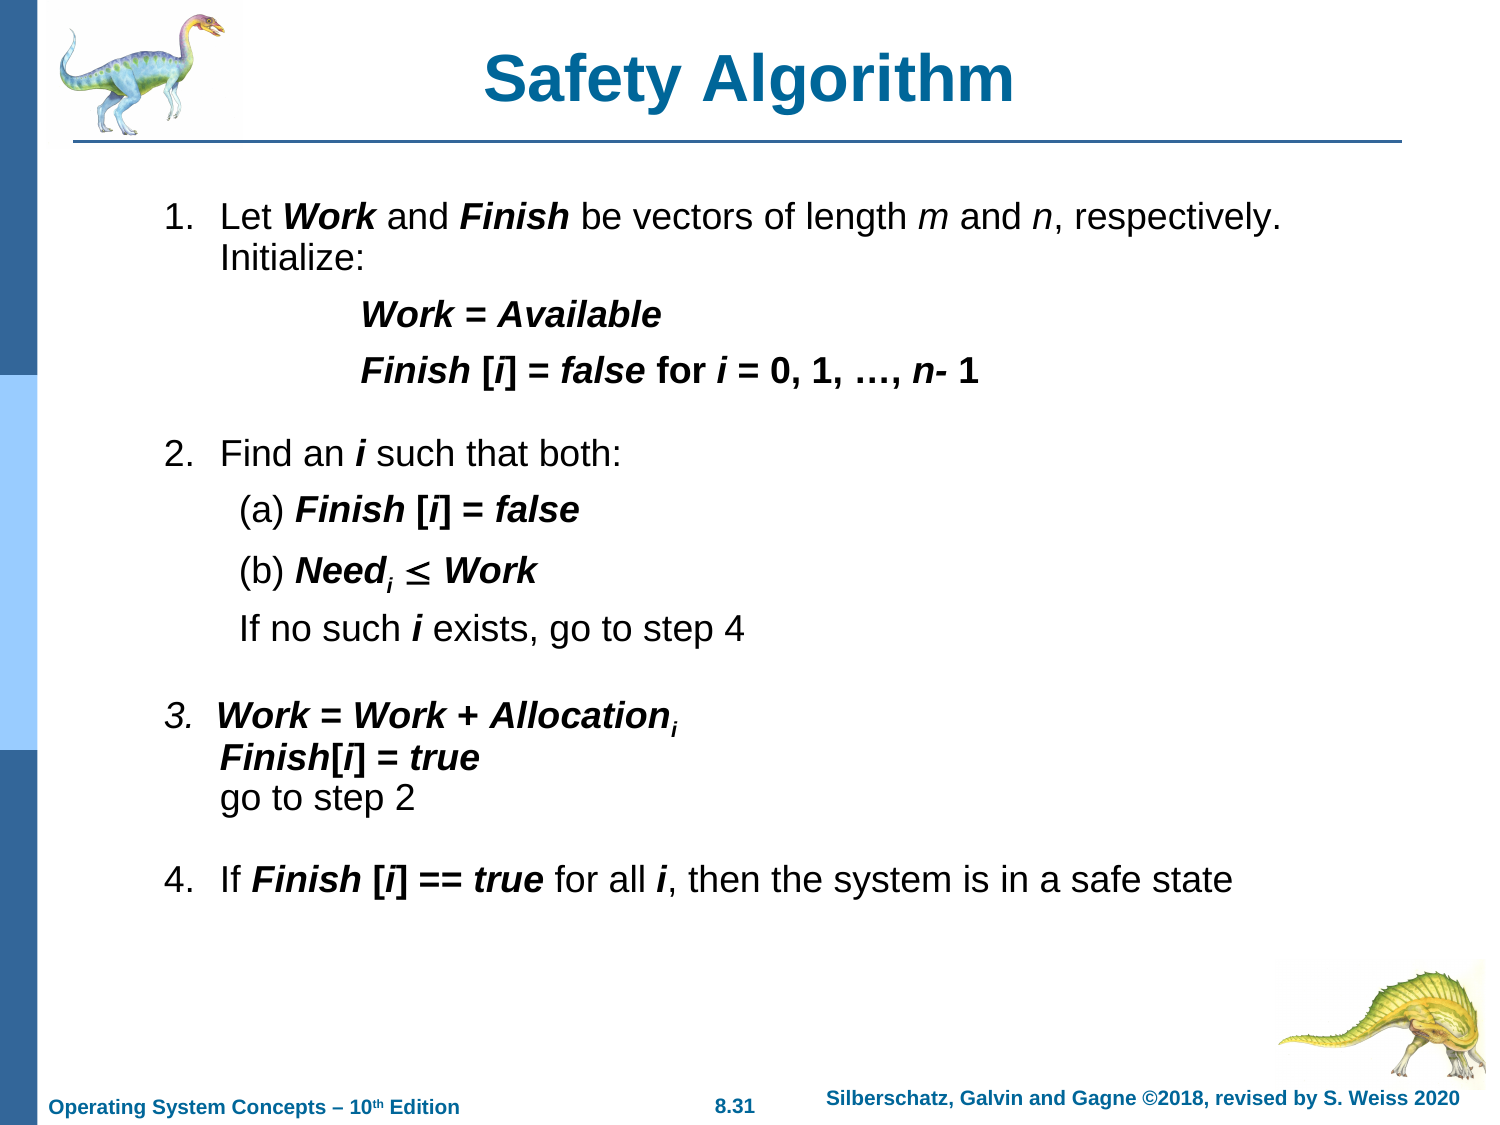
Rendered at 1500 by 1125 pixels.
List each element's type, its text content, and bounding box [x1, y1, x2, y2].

list 1. Let Work and Finish be vectors of length m and n, respectively. Initialize: Work = Available Finish [i] = false for i = 0, 1, …, n- 1 2. Find an i such that both: (a) Finish [i] = false (b) Needi  Work If no such i exists, go to step 4 3. Work = Work + Allocationi Finish[i] = true go to step 2 4. If Finish [i] == true for all i, then the system is in a safe state [148, 189, 1359, 1001]
picture [46, 0, 243, 149]
title Safety Algorithm [75, 27, 1426, 122]
picture [1275, 959, 1486, 1095]
